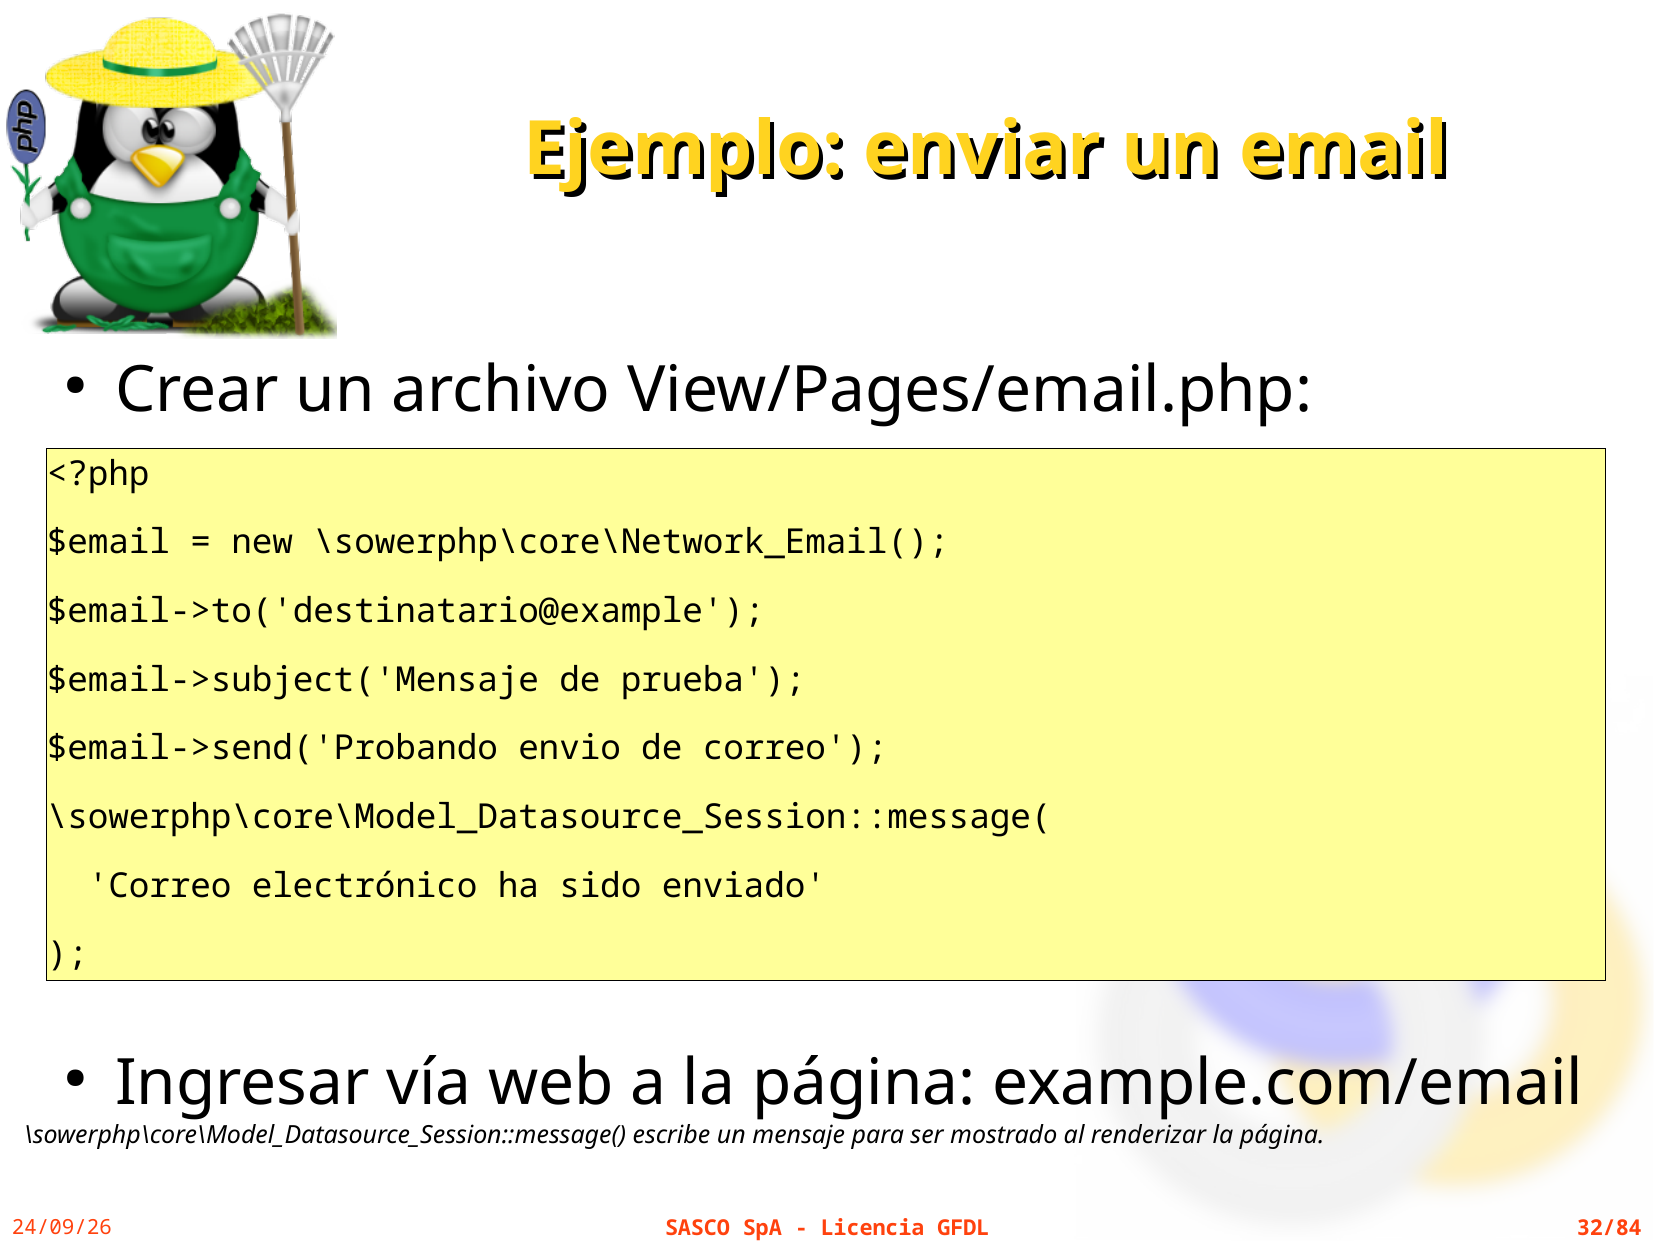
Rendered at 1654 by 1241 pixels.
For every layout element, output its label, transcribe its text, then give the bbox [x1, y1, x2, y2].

title Ejemplo: enviar un email [366, 35, 1607, 257]
picture [4, 5, 337, 339]
list Crear un archivo View/Pages/email.php: Ingresar vía web a la página: example.com/email [47, 342, 1607, 1182]
text_box \sowerphp\core\Model_Datasource_Session::message() escribe un mensaje para ser mostrado al renderizar la página. [9, 1109, 1333, 1155]
picture [1074, 657, 1654, 1241]
list <?php $email = new \sowerphp\core\Network_Email(); $email->to('destinatario@example'); $email->subject('Mensaje de prueba'); $email->send('Probando envio de correo'); \sowerphp\core\Model_Datasource_Session::message( 'Correo electrónico ha sido enviado' ); [46, 448, 1606, 981]
